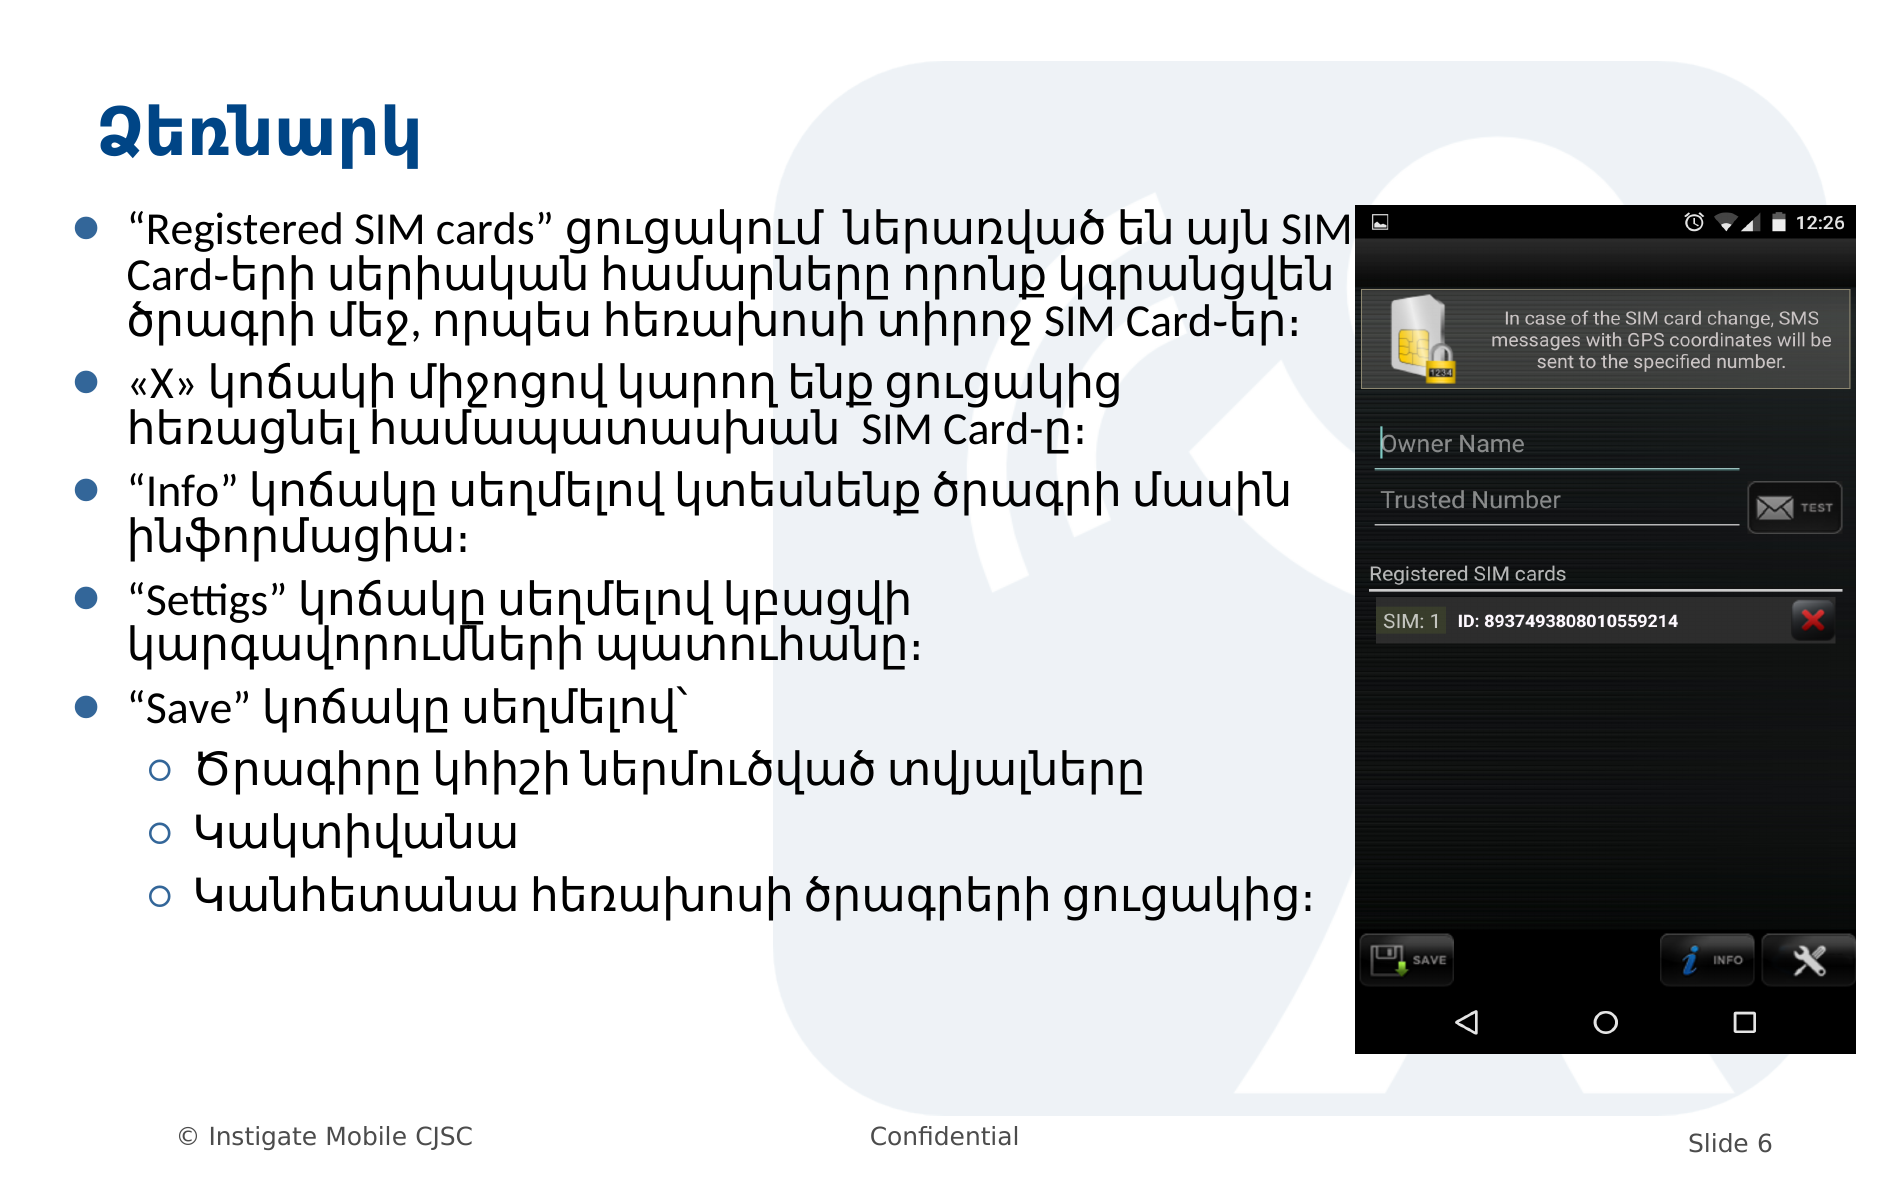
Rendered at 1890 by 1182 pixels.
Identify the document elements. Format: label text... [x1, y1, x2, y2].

picture [1355, 205, 1856, 1054]
title Ձեռնարկ [96, 47, 1794, 210]
list “Registered SIM cards” ցուցակում ներառված են այն SIM Card֊երի սերիական համարները որոնք կգրանցվեն ծրագրի մեջ, որպես հեռախոսի տիրոջ SIM Card֊եր։ «X» կոճակի միջոցով կարող ենք ցուցակից հեռացնել համապատասխան SIM Card-ը։ “Info” կոճակը սեղմելով կտեսնենք ծրագրի մասին ինֆորմացիա։ “Settigs” կոճակը սեղմելով կբացվի կարգավորումների պատուհանը։ “Save” կոճակը սեղմելով՝ Ծրագիրը կհիշի ներմուծված տվյալները Կակտիվանա Կանհետանա հեռախոսի ծրագրերի ցուցակից։ [71, 210, 1364, 1108]
